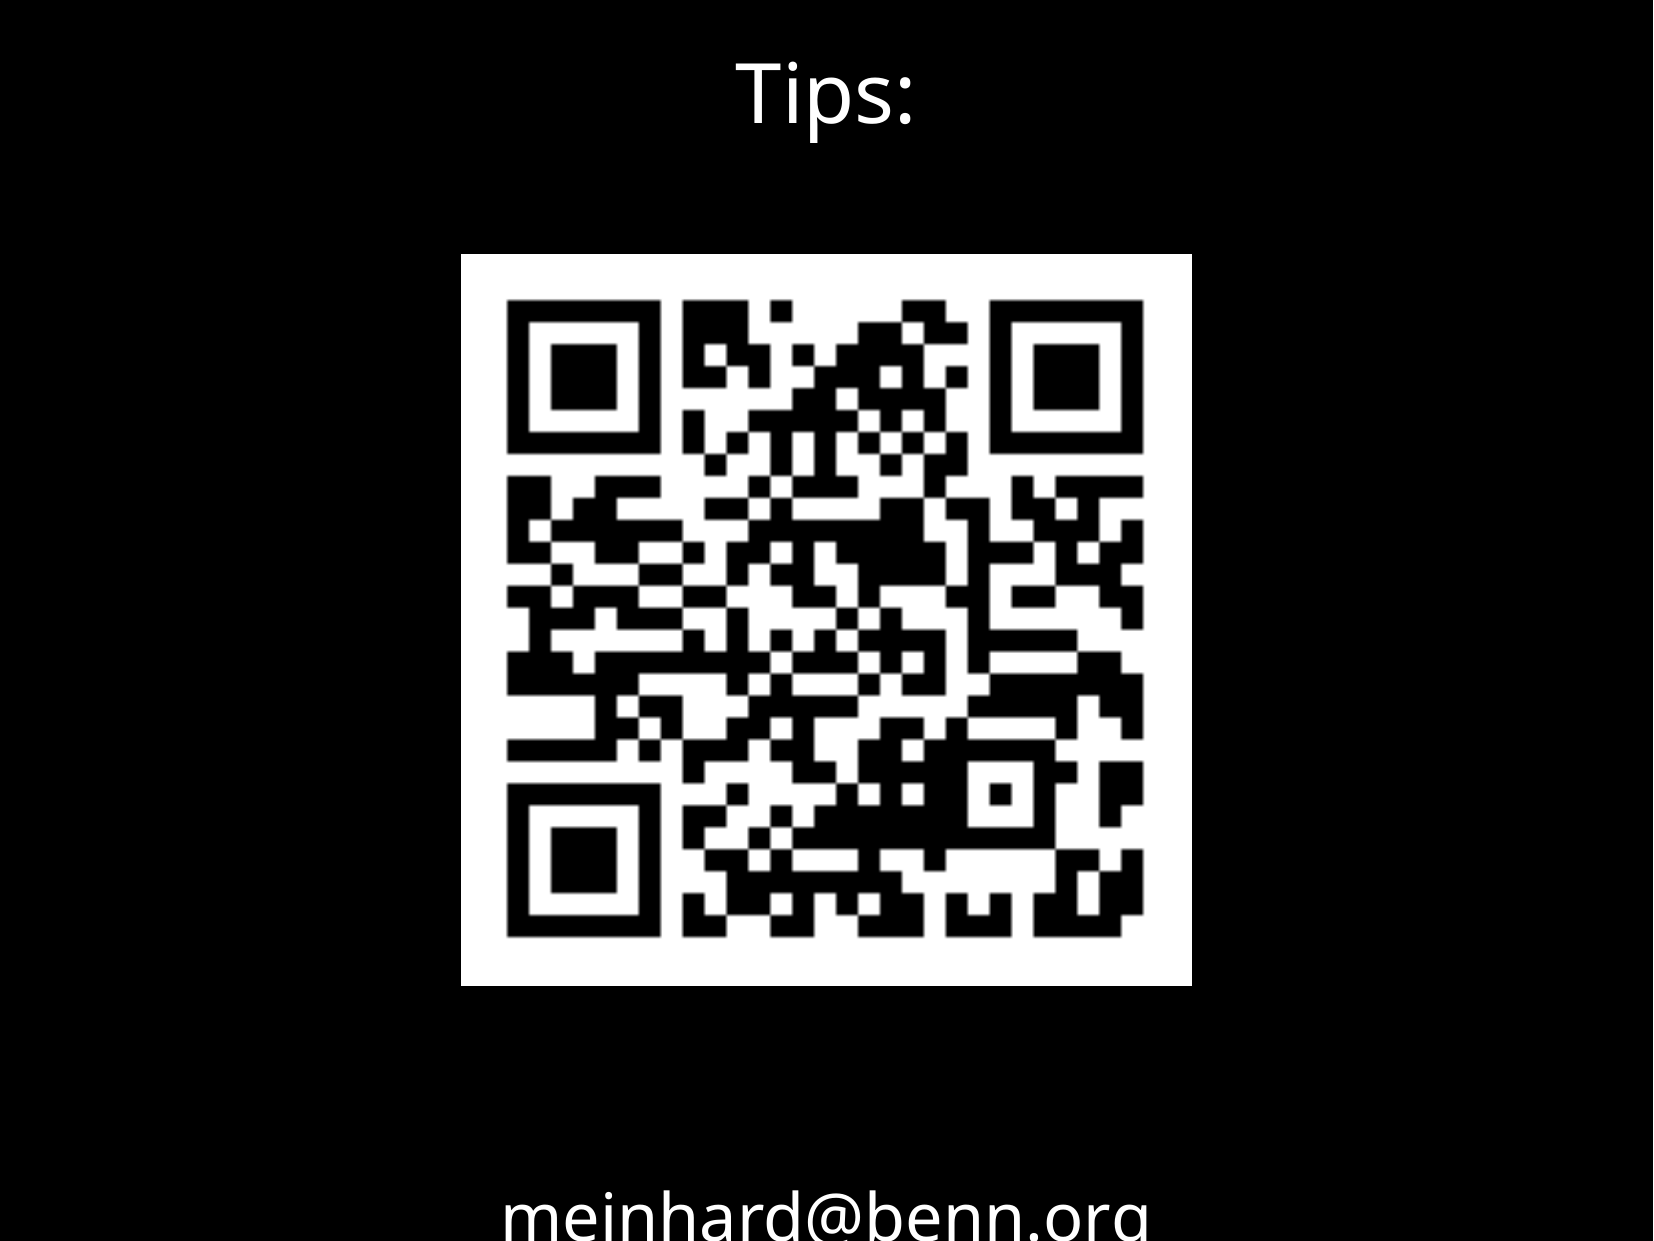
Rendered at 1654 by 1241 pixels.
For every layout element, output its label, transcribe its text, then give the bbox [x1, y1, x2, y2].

picture [461, 254, 1192, 986]
subtitle Tips: meinhard@benn.org [82, 1, 1571, 1182]
